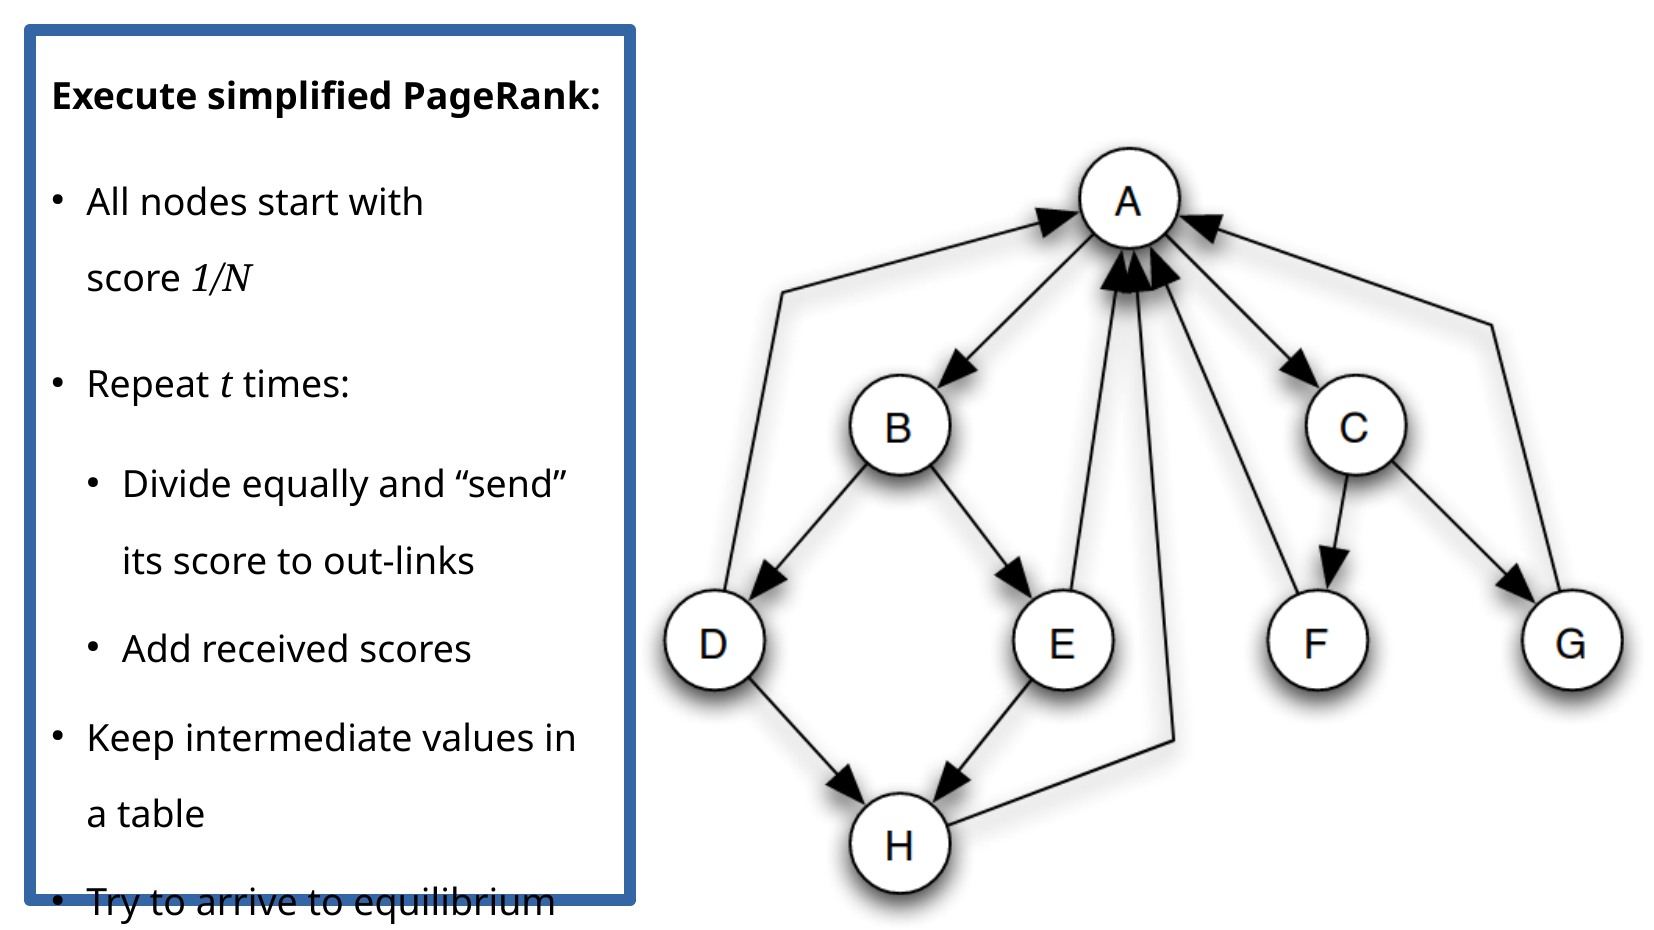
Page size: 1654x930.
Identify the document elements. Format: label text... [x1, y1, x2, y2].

picture [558, 134, 1654, 930]
text_box Execute simplified PageRank: All nodes start with score 1/N Repeat t times: Divide equally and “send” its score to out-links Add received scores Keep intermediate values in a table Try to arrive to equilibrium values [30, 29, 631, 901]
